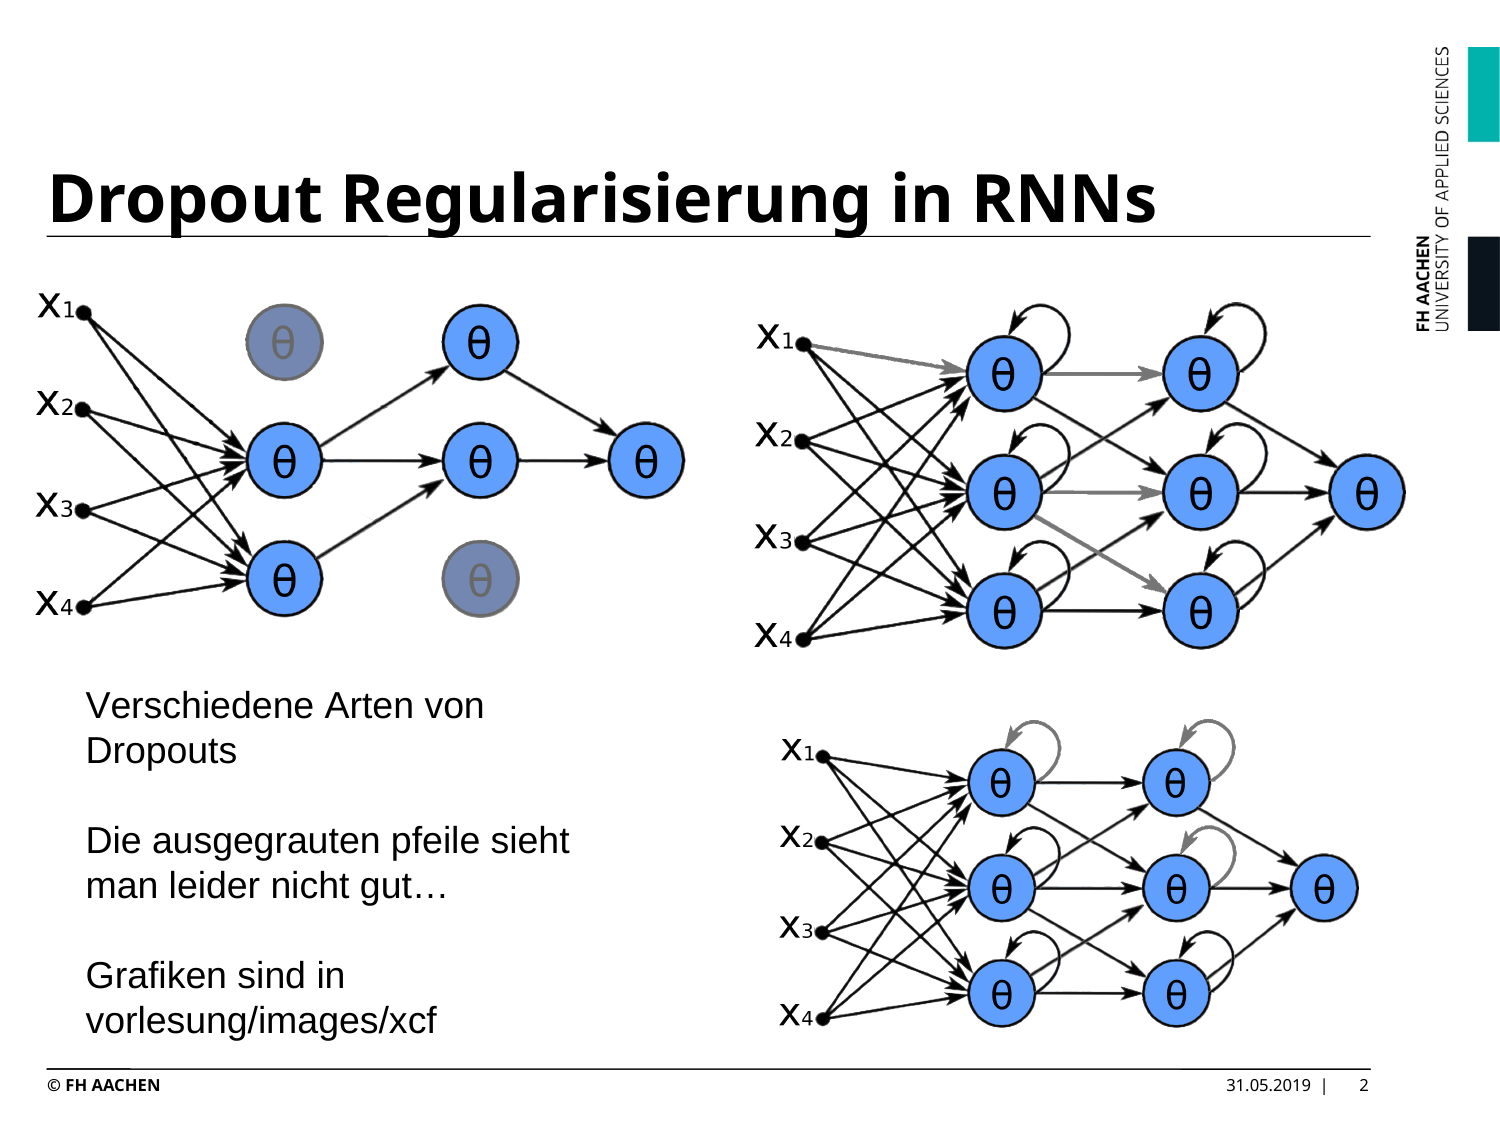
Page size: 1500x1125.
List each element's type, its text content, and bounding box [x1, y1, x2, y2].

text_box Verschiedene Arten von Dropouts Die ausgegrauten pfeile sieht man leider nicht gut… Grafiken sind in vorlesung/images/xcf [70, 673, 615, 1049]
title Dropout Regularisierung in RNNs [47, 153, 1371, 237]
picture [779, 719, 1359, 1028]
picture [35, 271, 686, 618]
picture [754, 47, 1500, 650]
